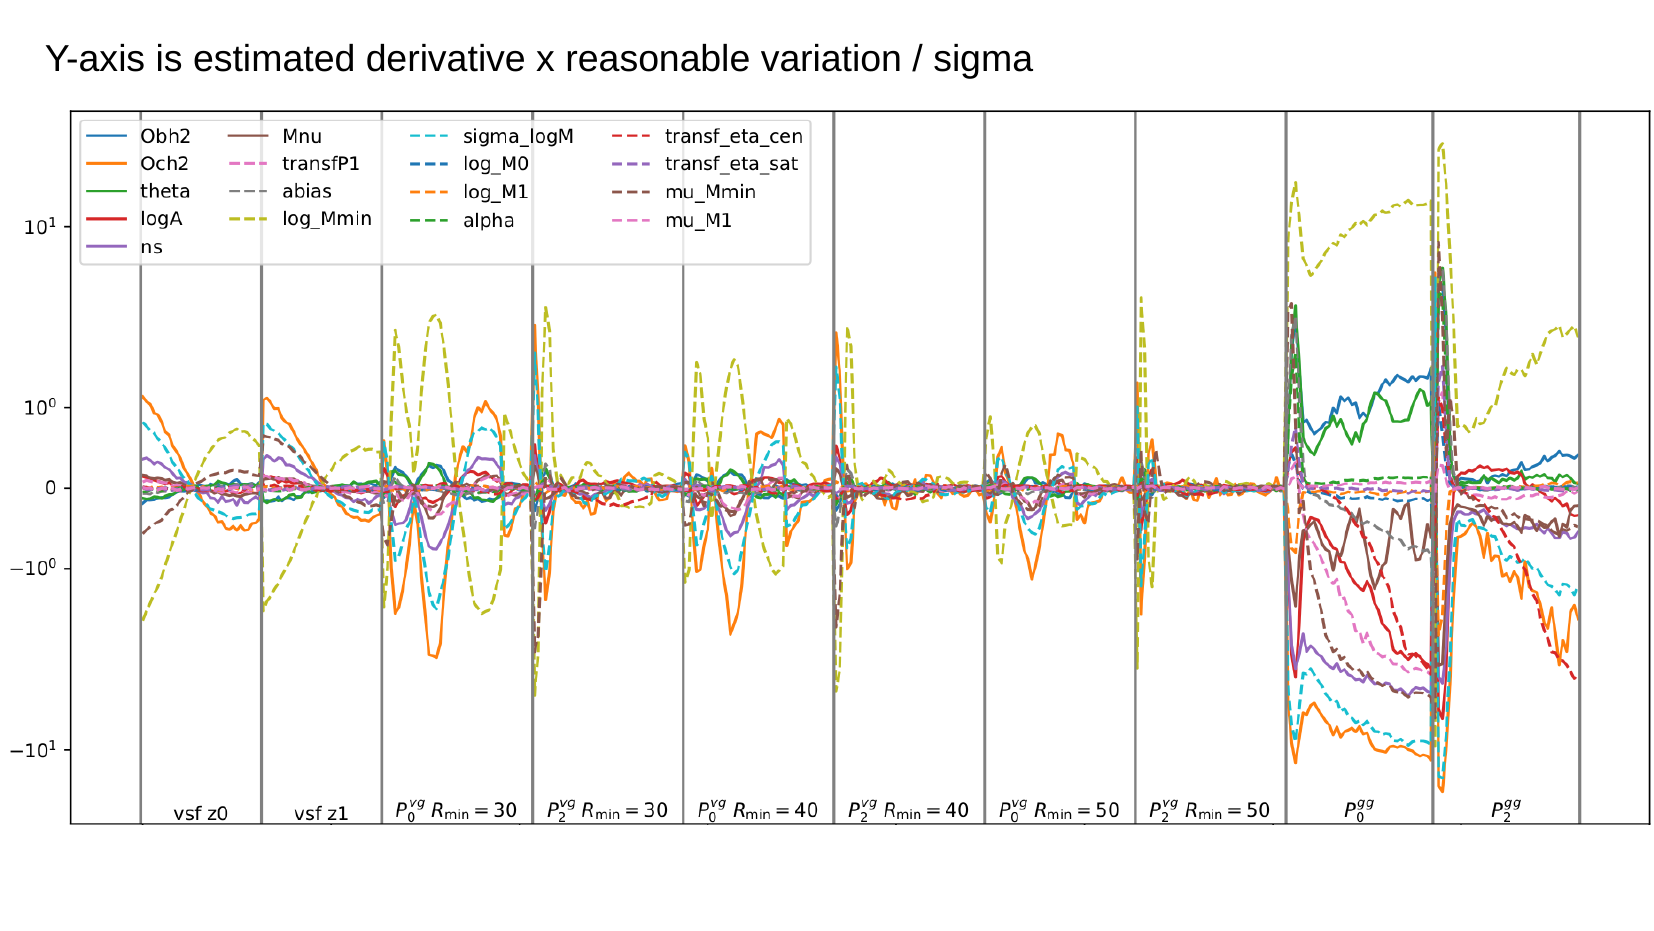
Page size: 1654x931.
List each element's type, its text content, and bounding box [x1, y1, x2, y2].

picture [0, 105, 1654, 825]
text_box Y-axis is estimated derivative x reasonable variation / sigma [30, 30, 1096, 129]
